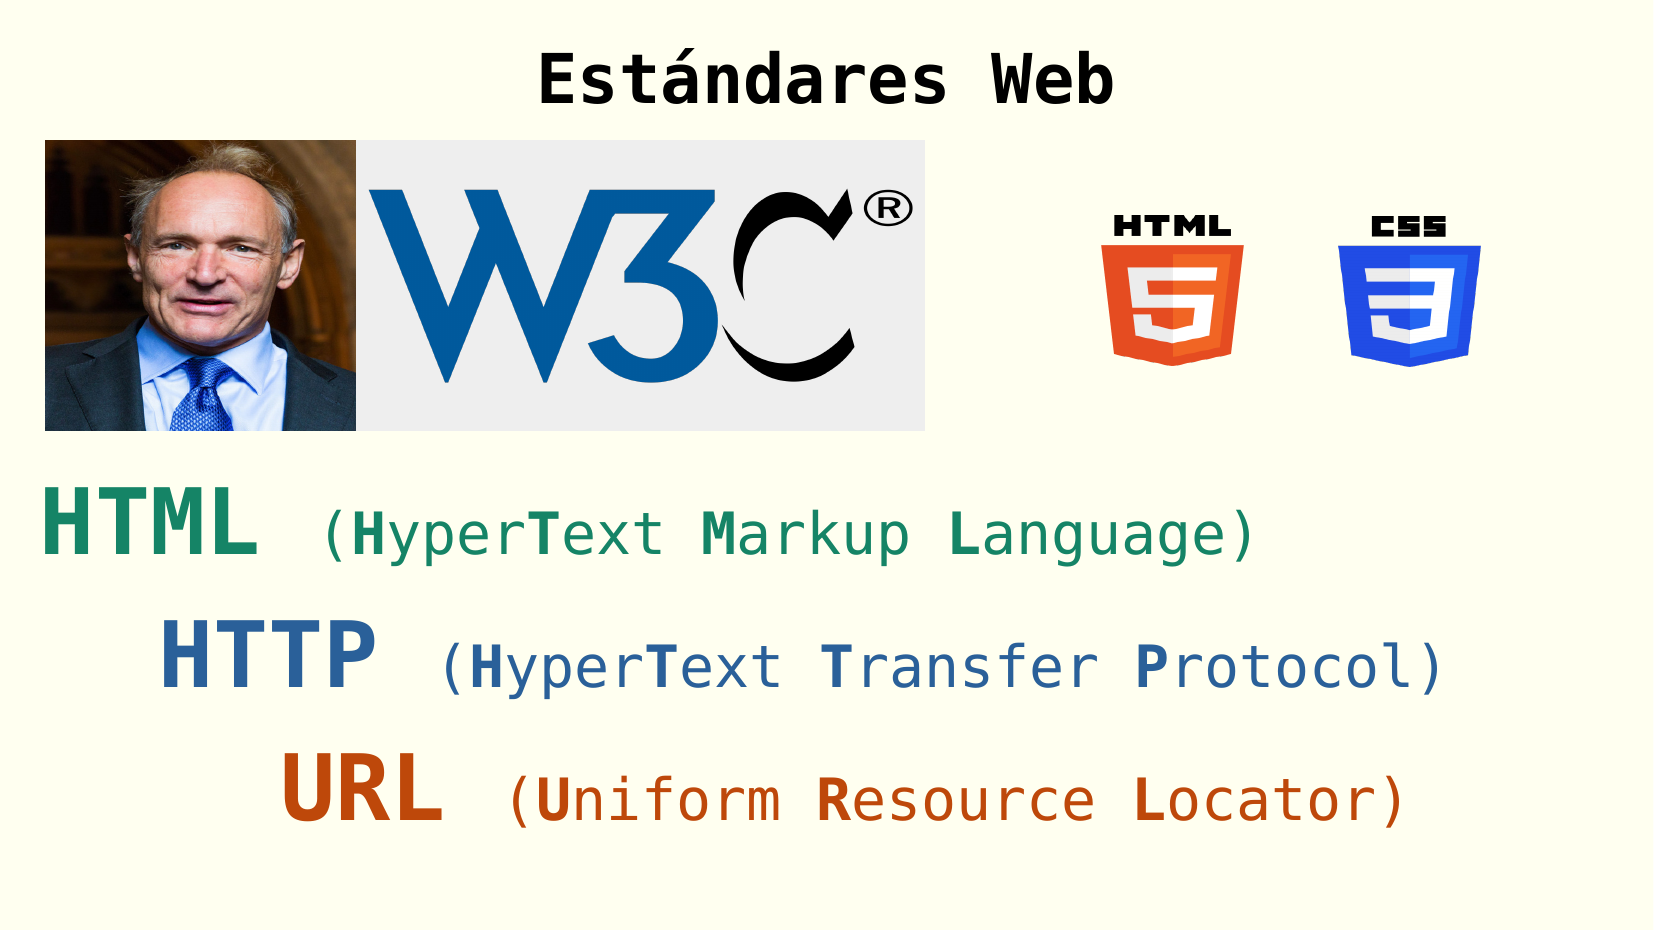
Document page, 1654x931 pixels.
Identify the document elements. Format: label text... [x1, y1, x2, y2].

text_box HTTP (HyperText Transfer Protocol) [143, 594, 1467, 717]
picture [1072, 215, 1274, 366]
text_box URL (Uniform Resource Locator) [265, 727, 1429, 850]
title Estándares Web [82, 1, 1571, 157]
picture [1338, 216, 1481, 367]
picture [45, 140, 926, 431]
text_box HTML (HyperText Markup Language) [25, 461, 1279, 584]
